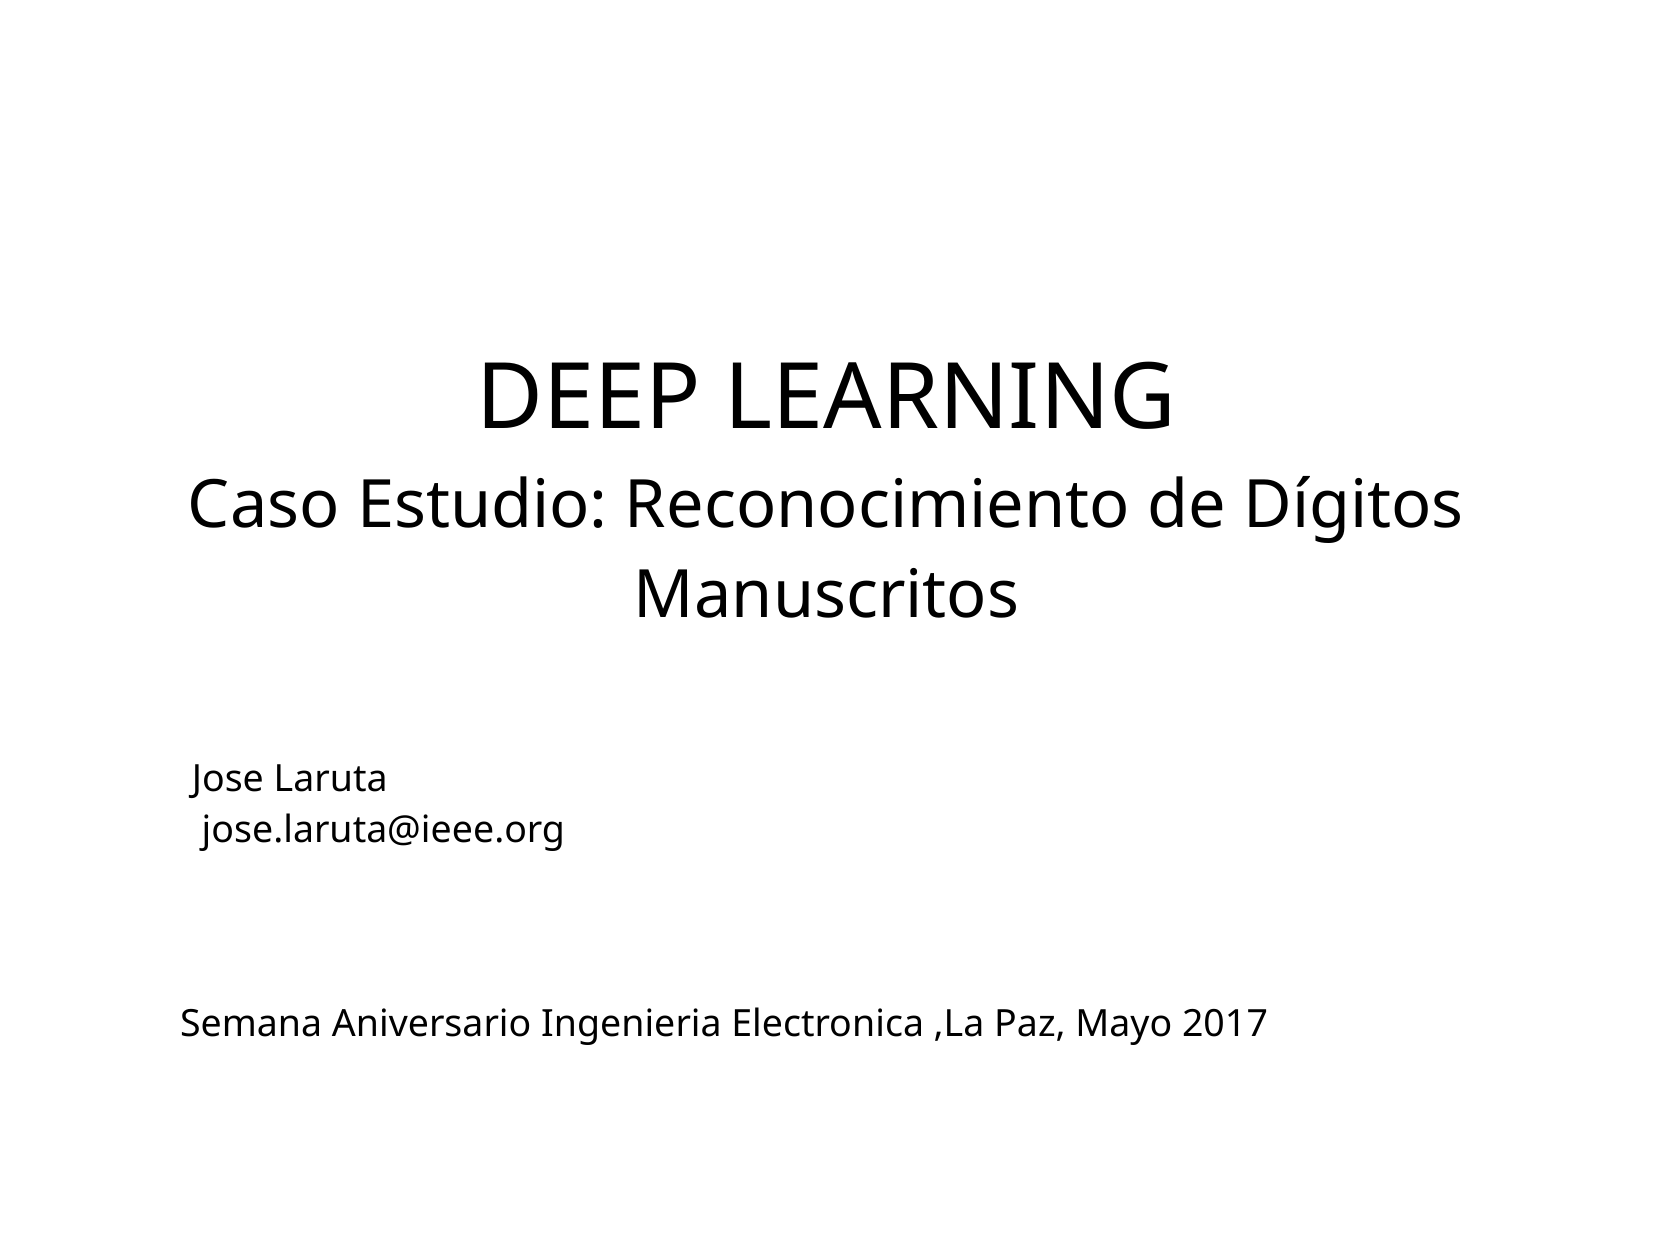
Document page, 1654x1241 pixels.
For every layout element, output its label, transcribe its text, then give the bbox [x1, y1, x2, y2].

text_box Jose Laruta jose.laruta@ieee.org [177, 744, 709, 842]
text_box Semana Aniversario Ingenieria Electronica ,La Paz, Mayo 2017 [165, 989, 1548, 1046]
subtitle DEEP LEARNING Caso Estudio: Reconocimiento de Dígitos Manuscritos [82, 49, 1571, 1010]
